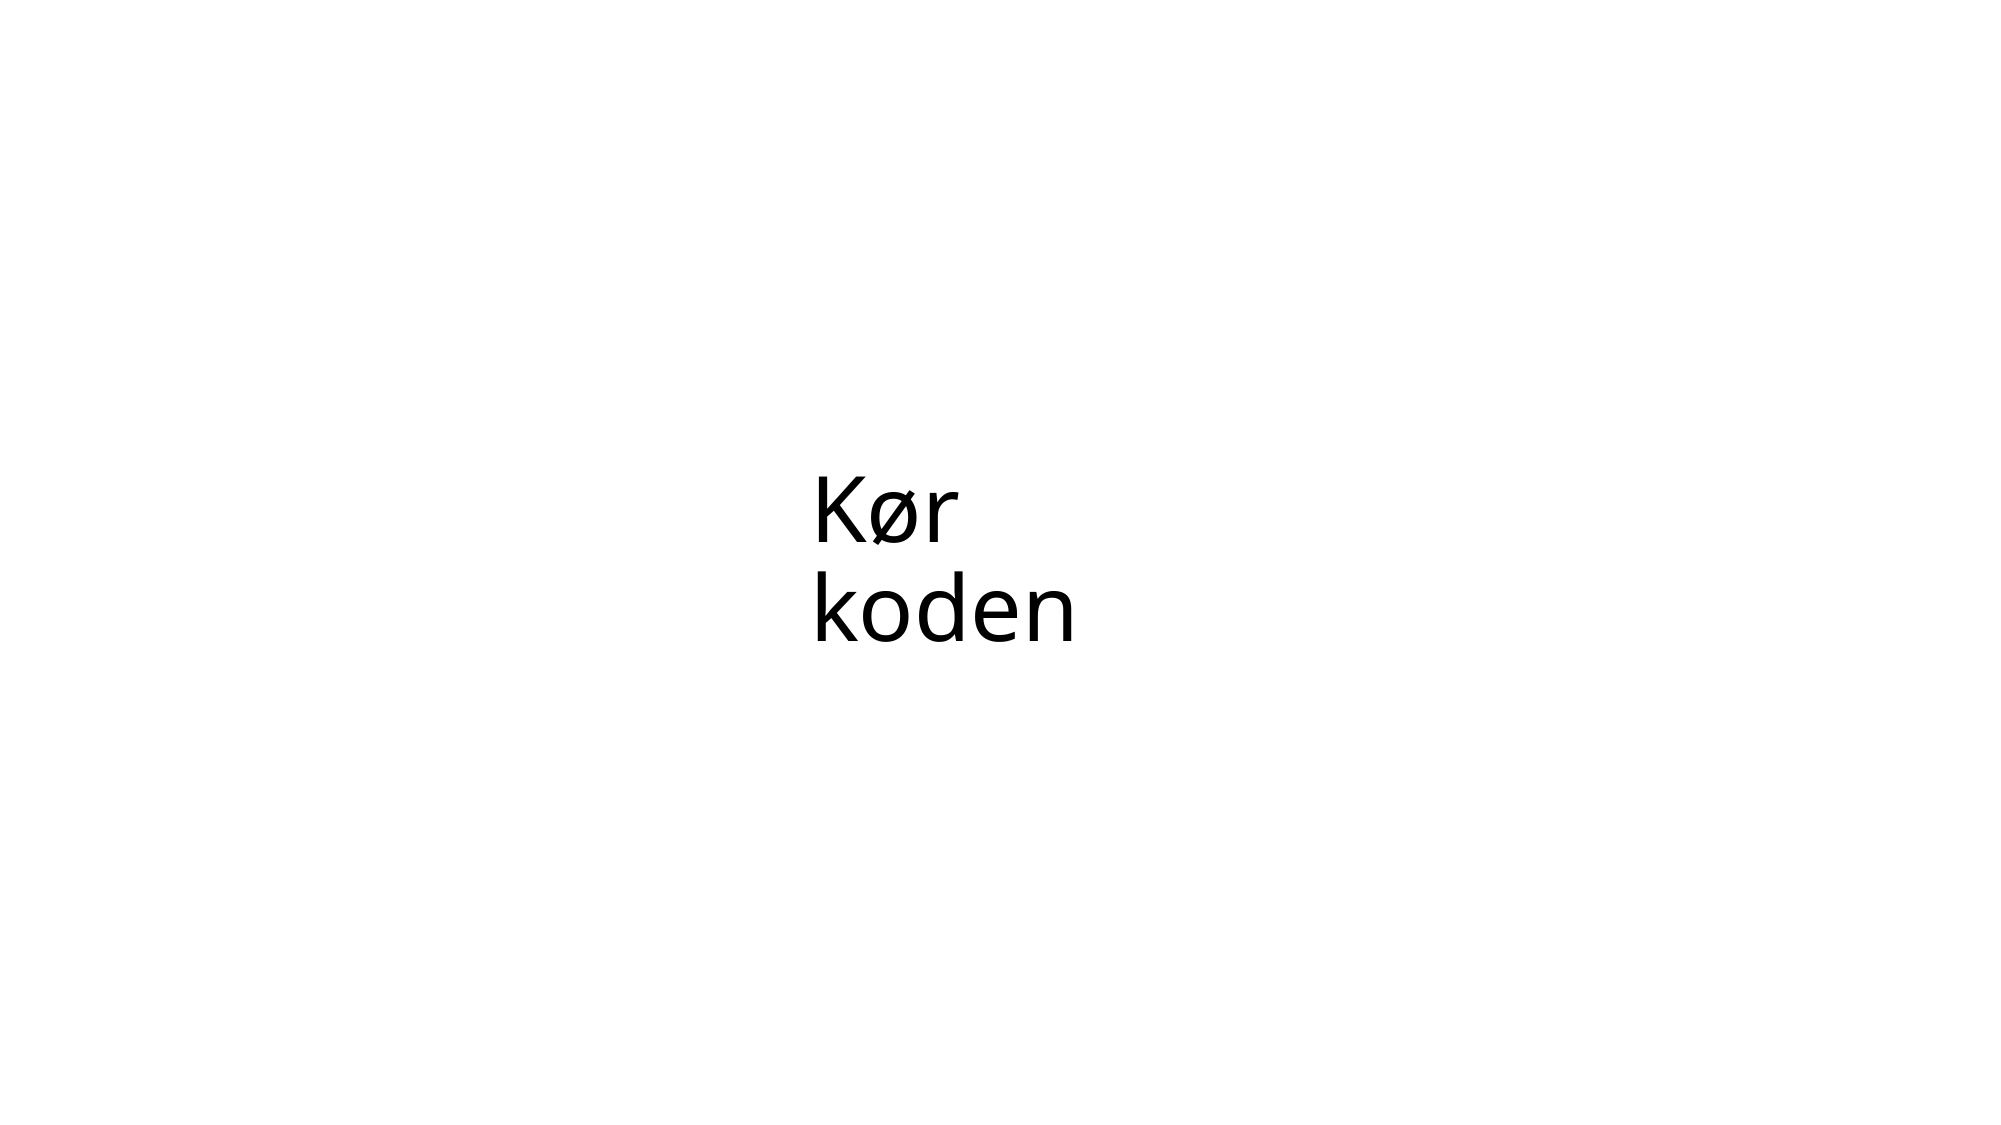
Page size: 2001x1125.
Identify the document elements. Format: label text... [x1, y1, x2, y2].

title Kør koden [794, 453, 1206, 672]
